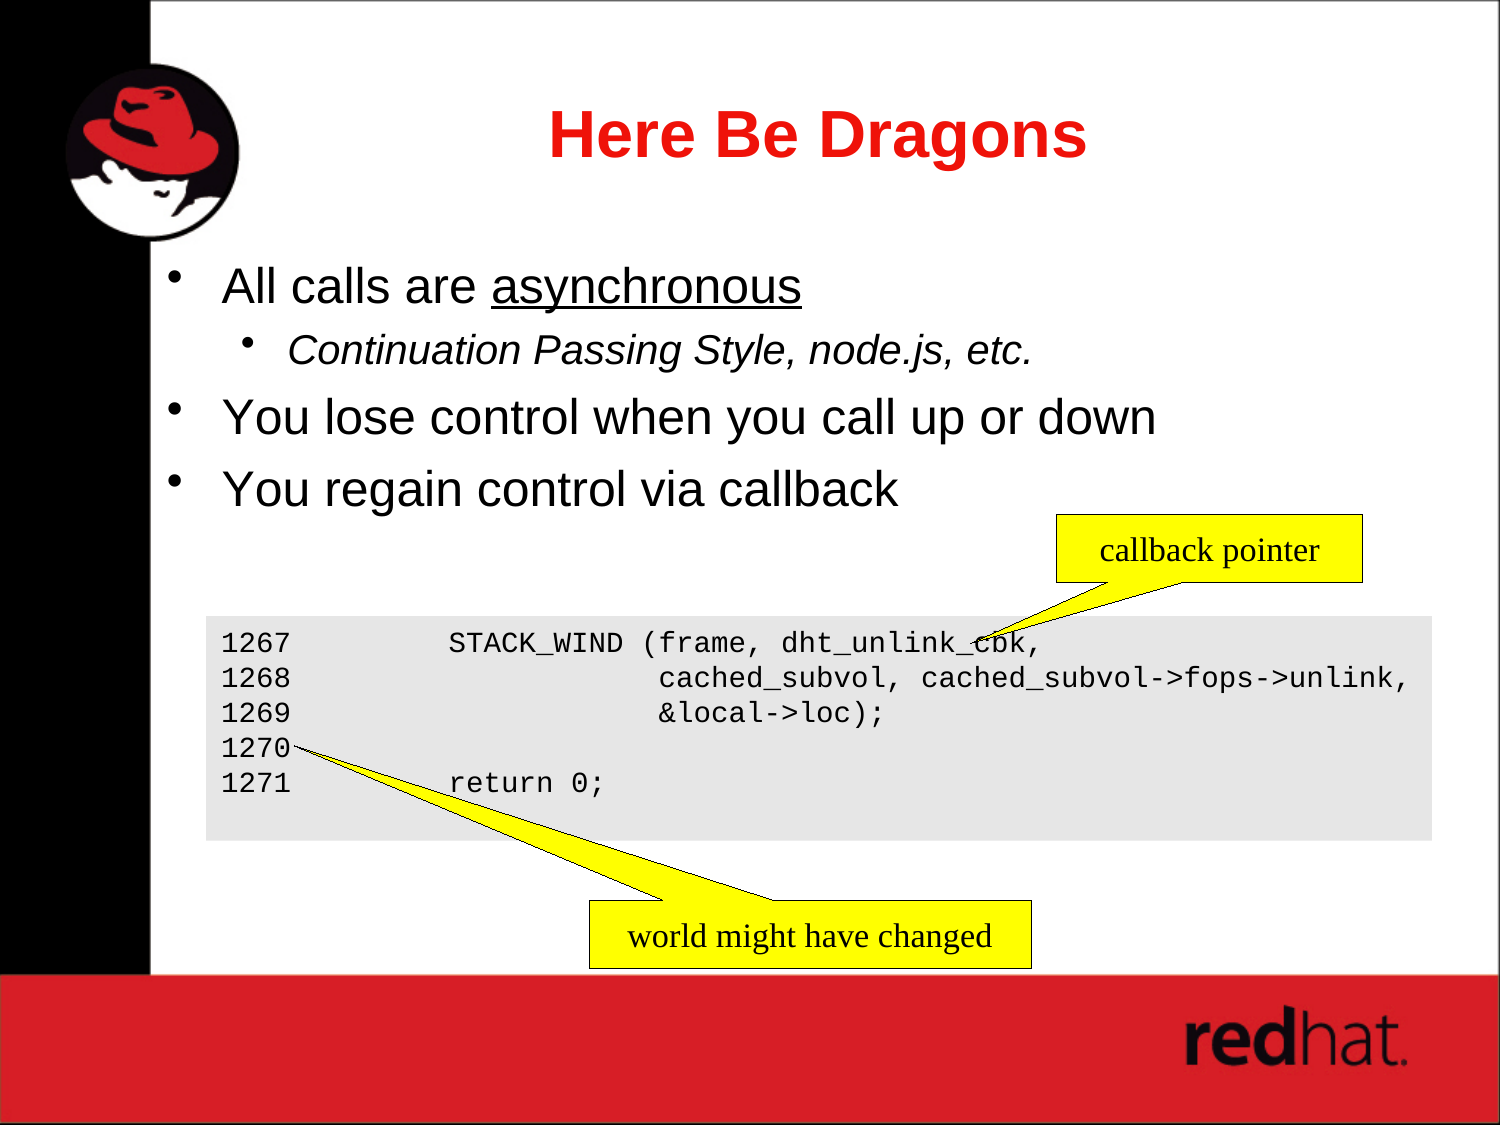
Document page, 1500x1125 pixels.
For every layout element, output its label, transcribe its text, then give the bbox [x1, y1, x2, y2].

picture [0, 0, 1500, 1125]
text_box callback pointer [970, 514, 1363, 644]
text_box world might have changed [294, 745, 1032, 969]
list All calls are asynchronous Continuation Passing Style, node.js, etc. You lose control when you call up or down You regain control via callback [150, 245, 1500, 584]
text_box 1267 STACK_WIND (frame, dht_unlink_cbk, 1268 cached_subvol, cached_subvol->fops->unlink, 1269 &local->loc); 1270 1271 return 0; [206, 616, 1432, 841]
title Here Be Dragons [249, 62, 1388, 201]
